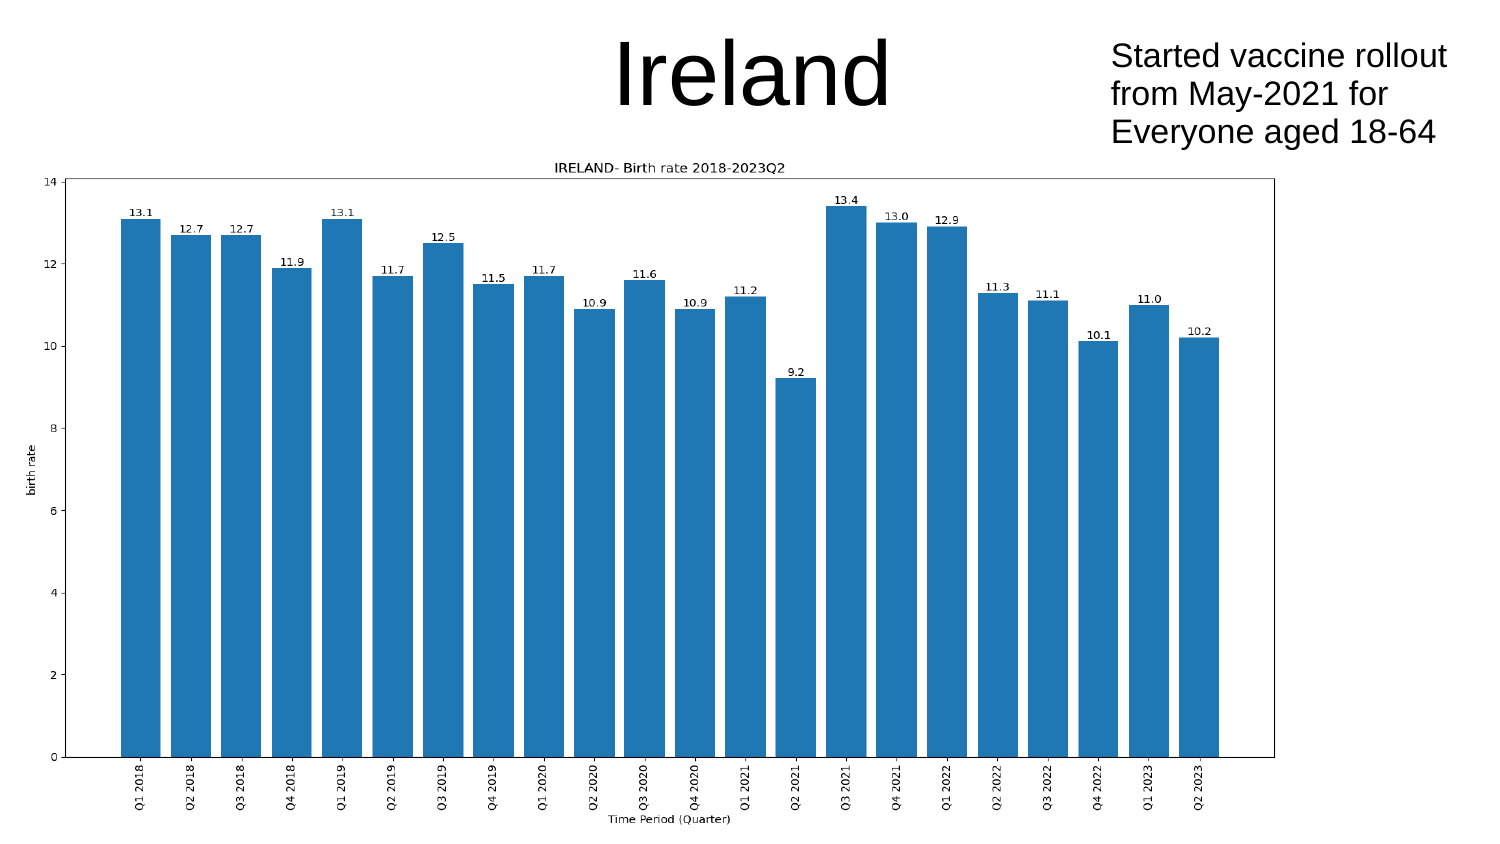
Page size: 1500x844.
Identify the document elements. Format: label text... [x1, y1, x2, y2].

picture [0, 129, 1300, 839]
title Ireland [241, 22, 1265, 125]
text_box Started vaccine rollout from May-2021 for Everyone aged 18-64 [1096, 29, 1477, 159]
